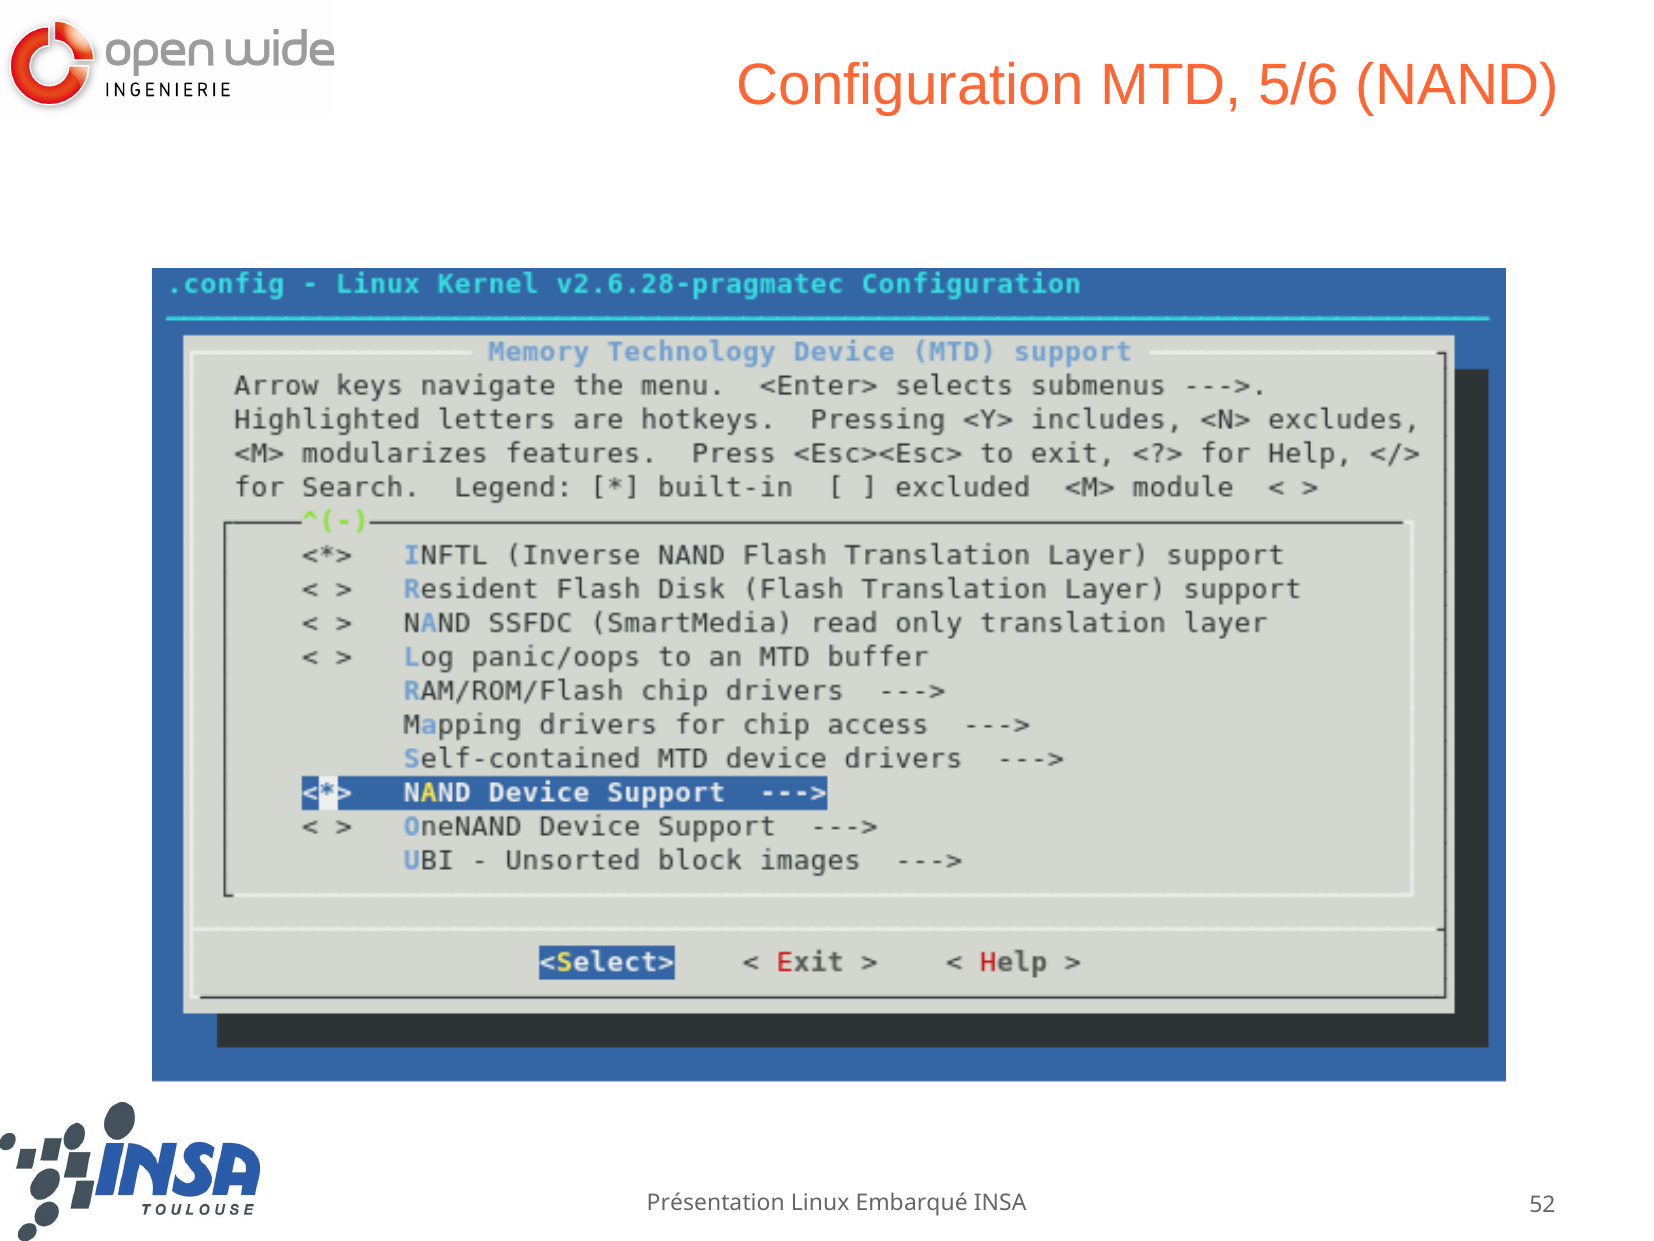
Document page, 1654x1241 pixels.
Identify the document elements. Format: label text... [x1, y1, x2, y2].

picture [0, 1102, 260, 1241]
picture [0, 0, 334, 119]
picture [152, 268, 1506, 1084]
title Configuration MTD, 5/6 (NAND) [602, 12, 1561, 157]
